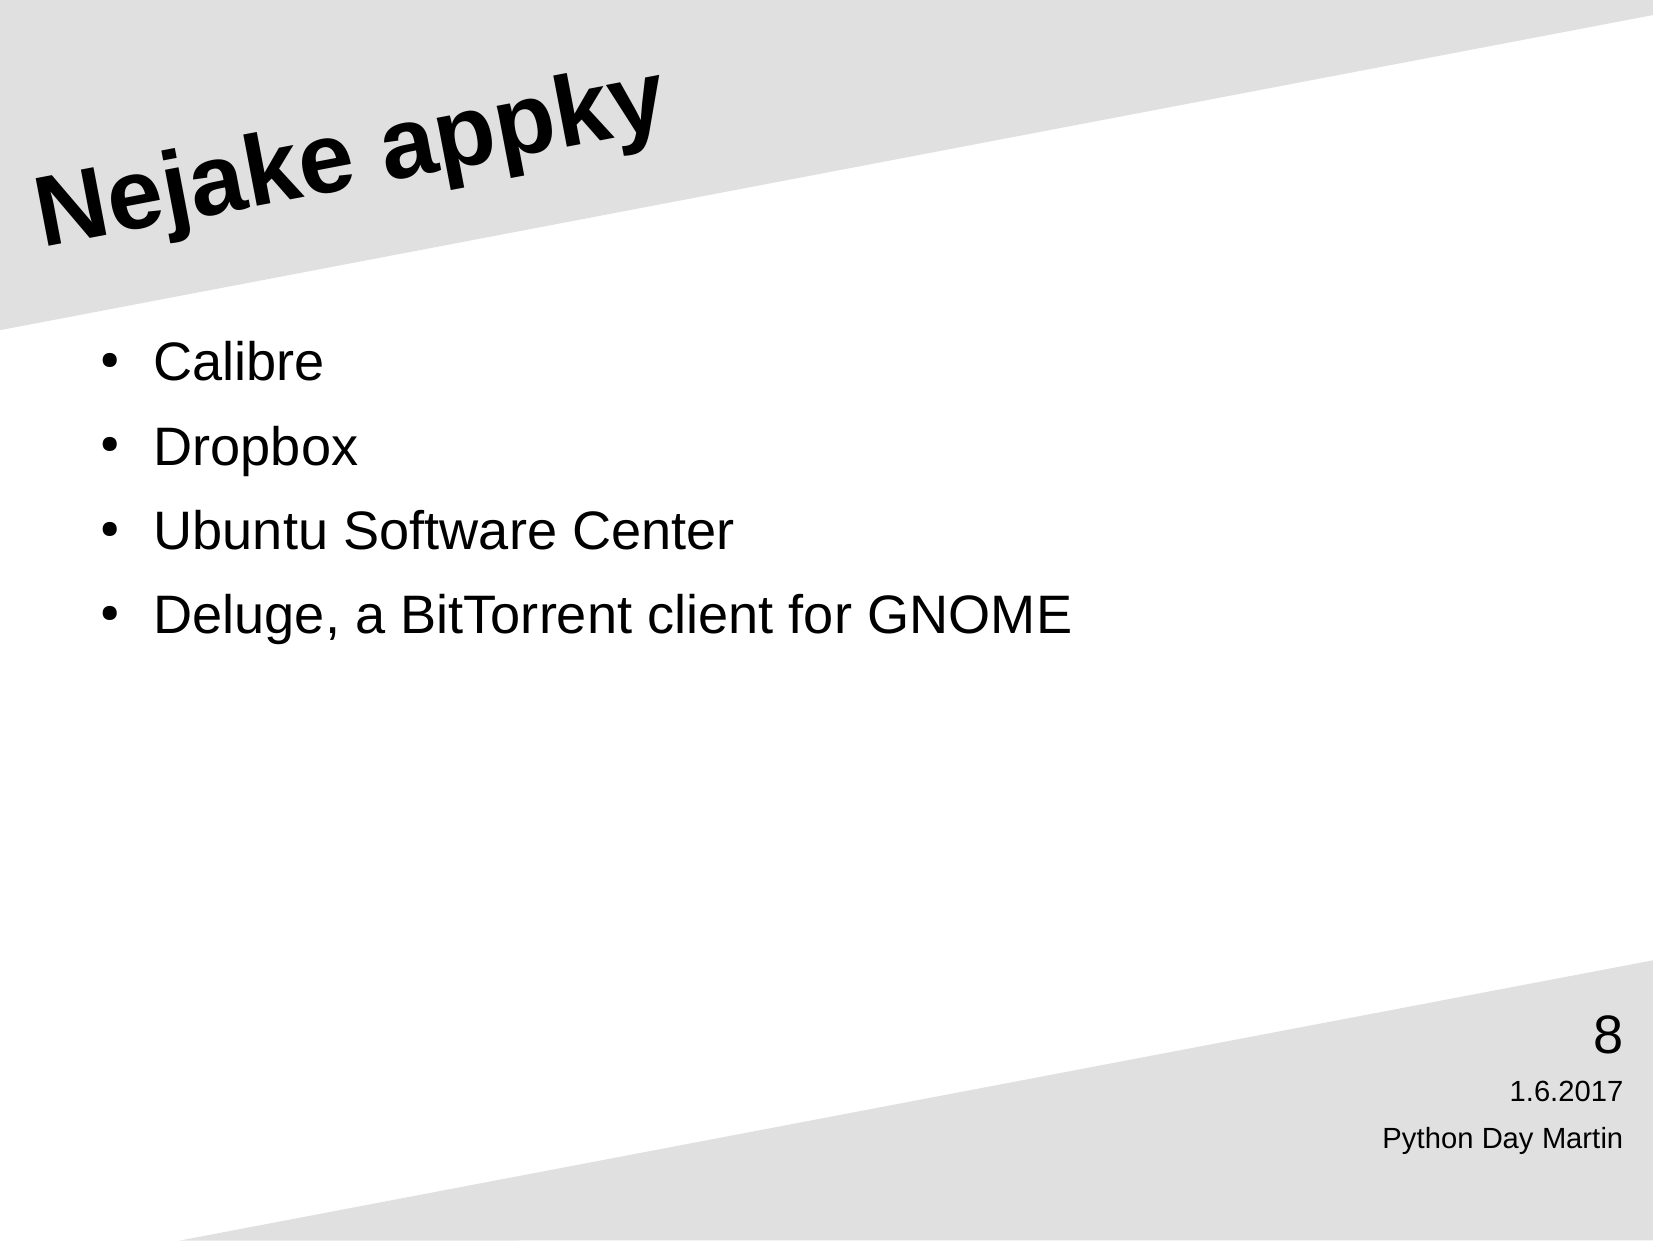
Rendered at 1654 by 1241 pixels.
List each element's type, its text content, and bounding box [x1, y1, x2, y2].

list Calibre Dropbox Ubuntu Software Center Deluge, a BitTorrent client for GNOME [82, 331, 1538, 1052]
title Nejake appky [16, 0, 1518, 315]
